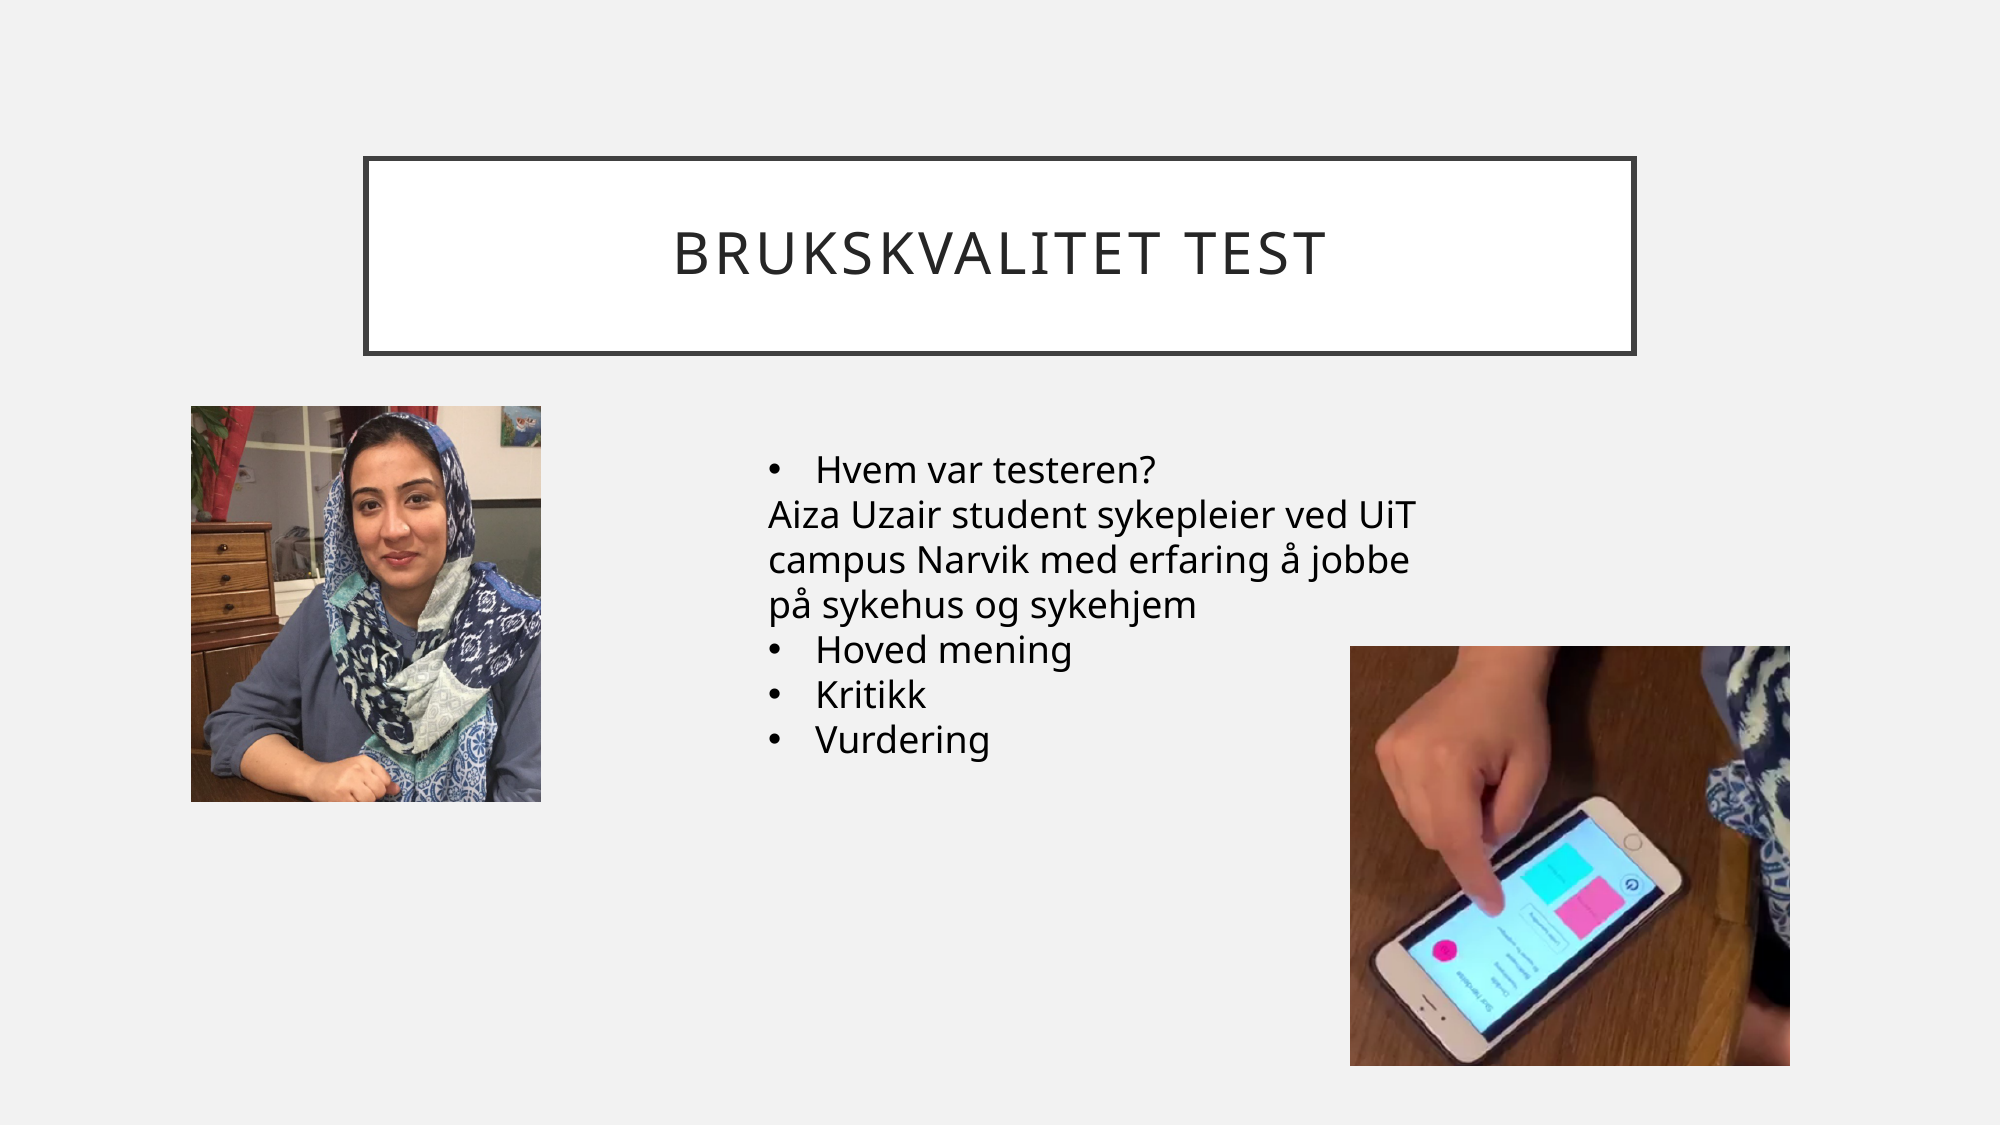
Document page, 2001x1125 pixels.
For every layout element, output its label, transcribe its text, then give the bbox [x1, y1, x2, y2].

picture [1350, 646, 1790, 1066]
picture [191, 406, 541, 802]
text_box Hvem var testeren? Aiza Uzair student sykepleier ved UiT campus Narvik med erfaring å jobbe på sykehus og sykehjem Hoved mening Kritikk Vurdering [753, 438, 1450, 818]
title Brukskvalitet test [366, 158, 1634, 354]
